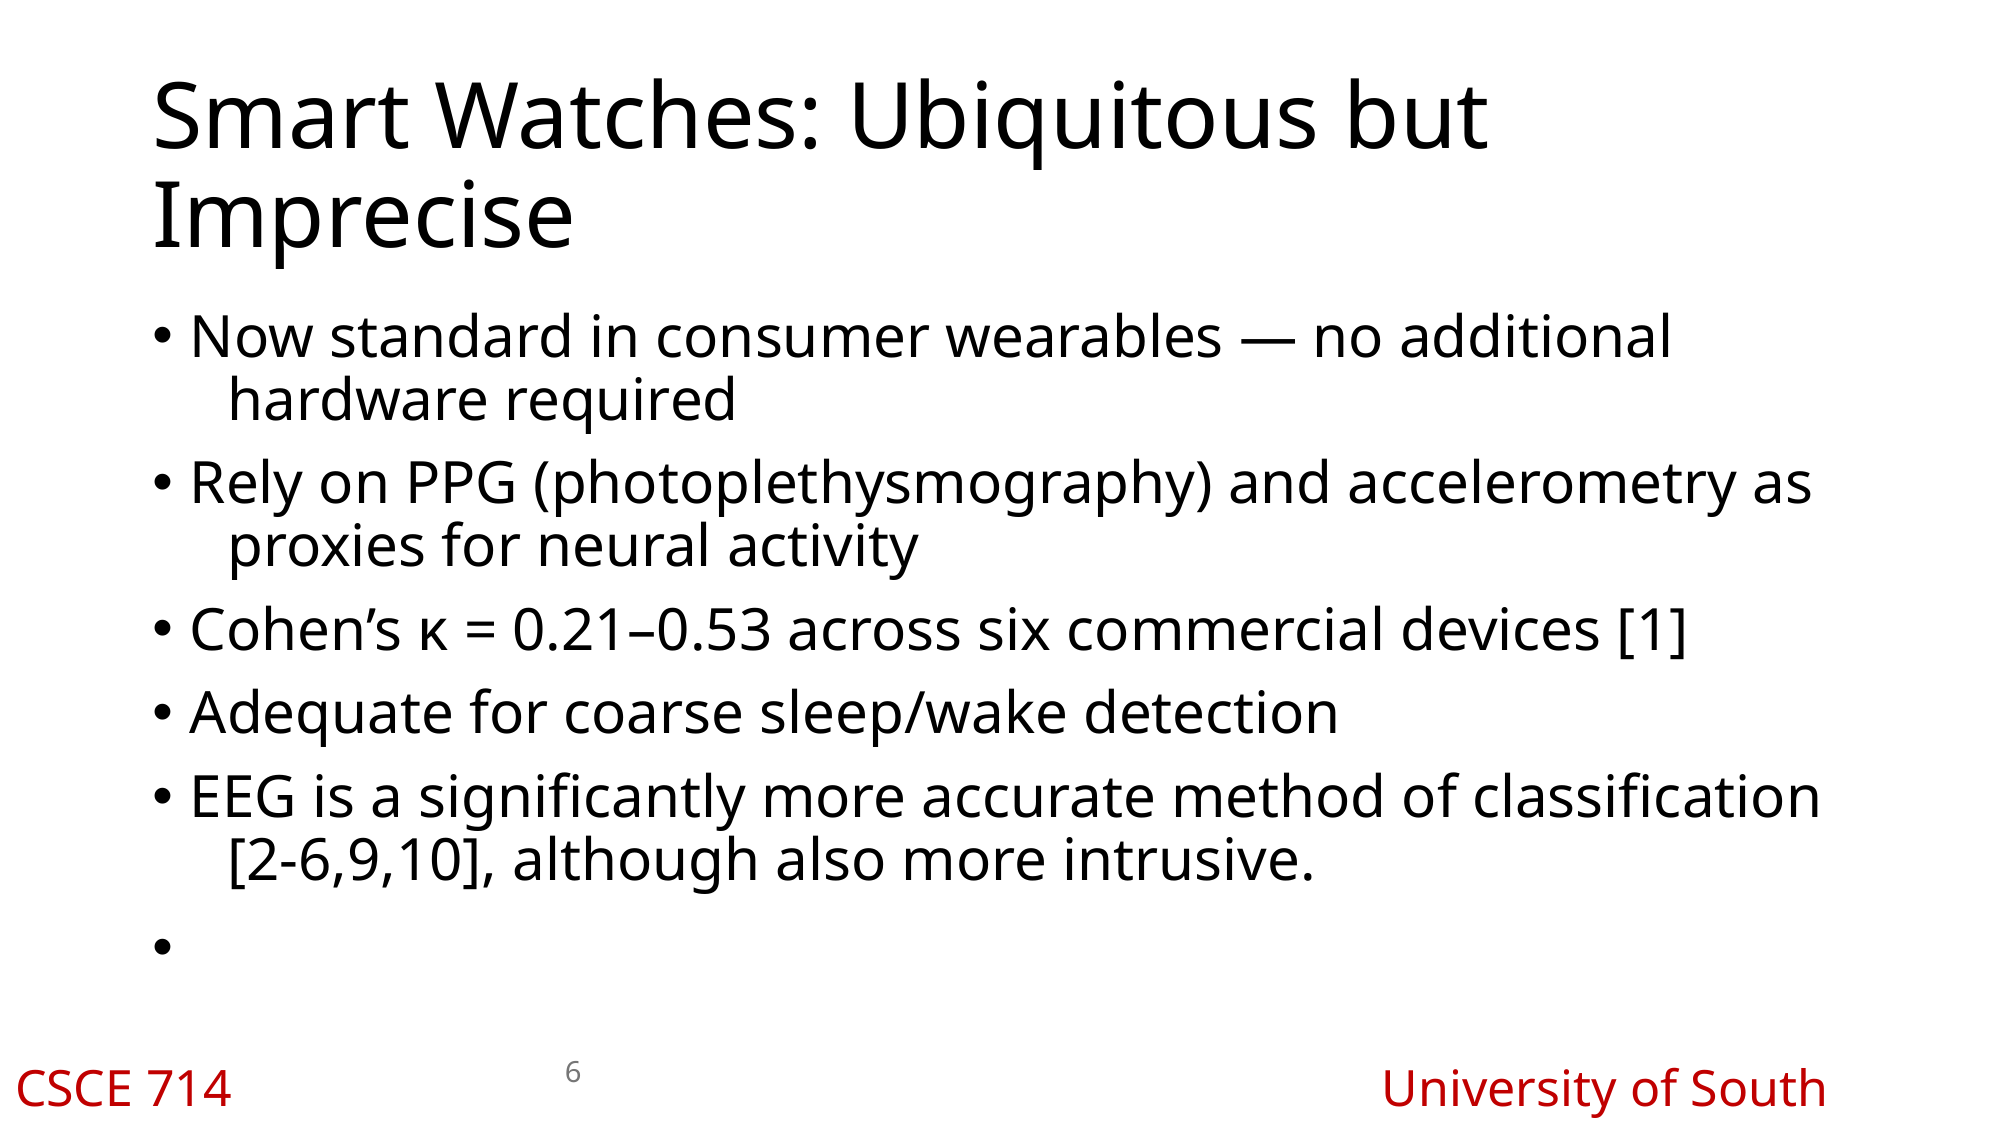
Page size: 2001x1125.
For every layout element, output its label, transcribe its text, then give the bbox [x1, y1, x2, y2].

title Smart Watches: Ubiquitous but Imprecise [137, 59, 1863, 278]
list Now standard in consumer wearables — no additional hardware required Rely on PPG (photoplethysmography) and accelerometry as proxies for neural activity Cohen’s κ = 0.21–0.53 across six commercial devices [1] Adequate for coarse sleep/wake detection EEG is a significantly more accurate method of classification [2-6,9,10], although also more intrusive. [137, 299, 1863, 1014]
text_box University of South Carolina [1366, 1049, 2000, 1125]
text_box CSCE 714 [0, 1049, 249, 1125]
text_box [549, 1042, 1000, 1103]
